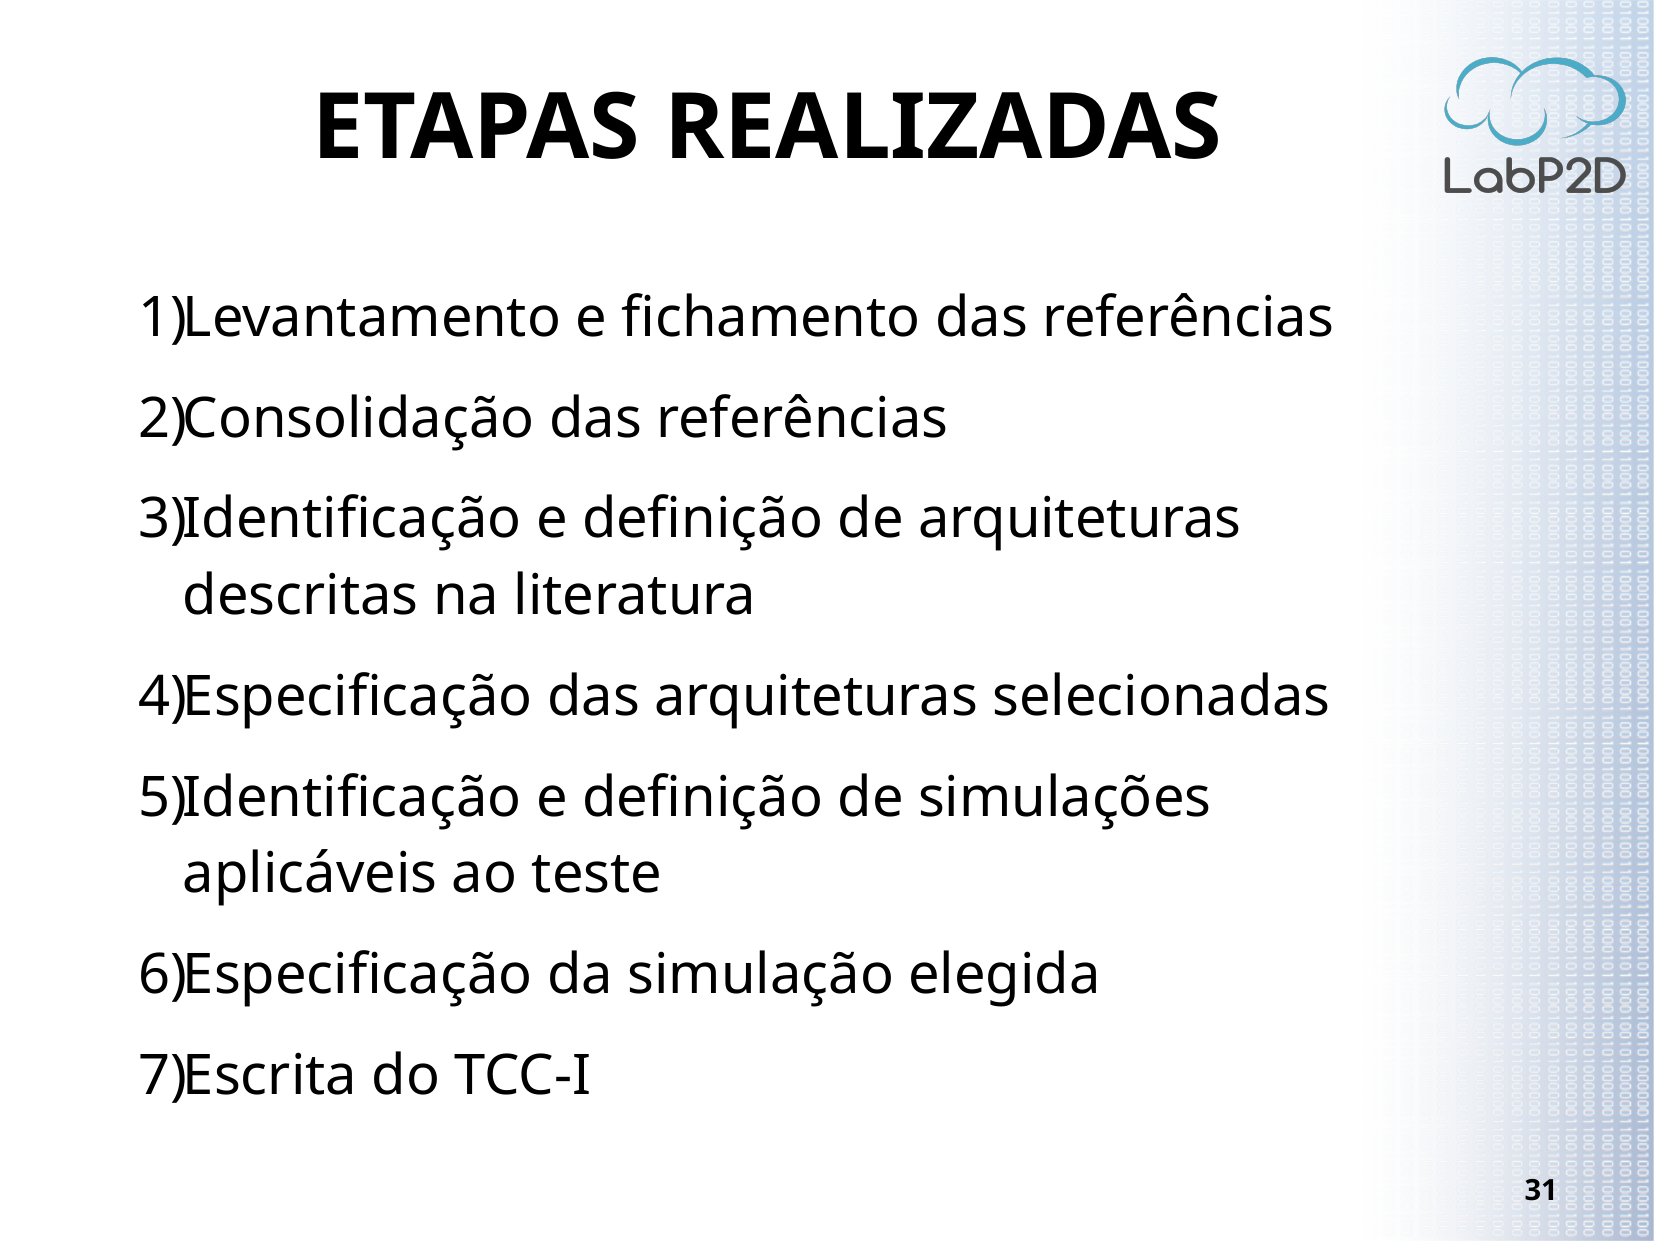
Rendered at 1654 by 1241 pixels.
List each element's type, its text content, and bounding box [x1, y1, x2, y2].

picture [1360, 1, 1654, 1240]
title ETAPAS REALIZADAS [82, 19, 1453, 227]
list Levantamento e fichamento das referências Consolidação das referências Identificação e definição de arquiteturas descritas na literatura Especificação das arquiteturas selecionadas Identificação e definição de simulações aplicáveis ao teste Especificação da simulação elegida Escrita do TCC-I [123, 271, 1406, 1116]
